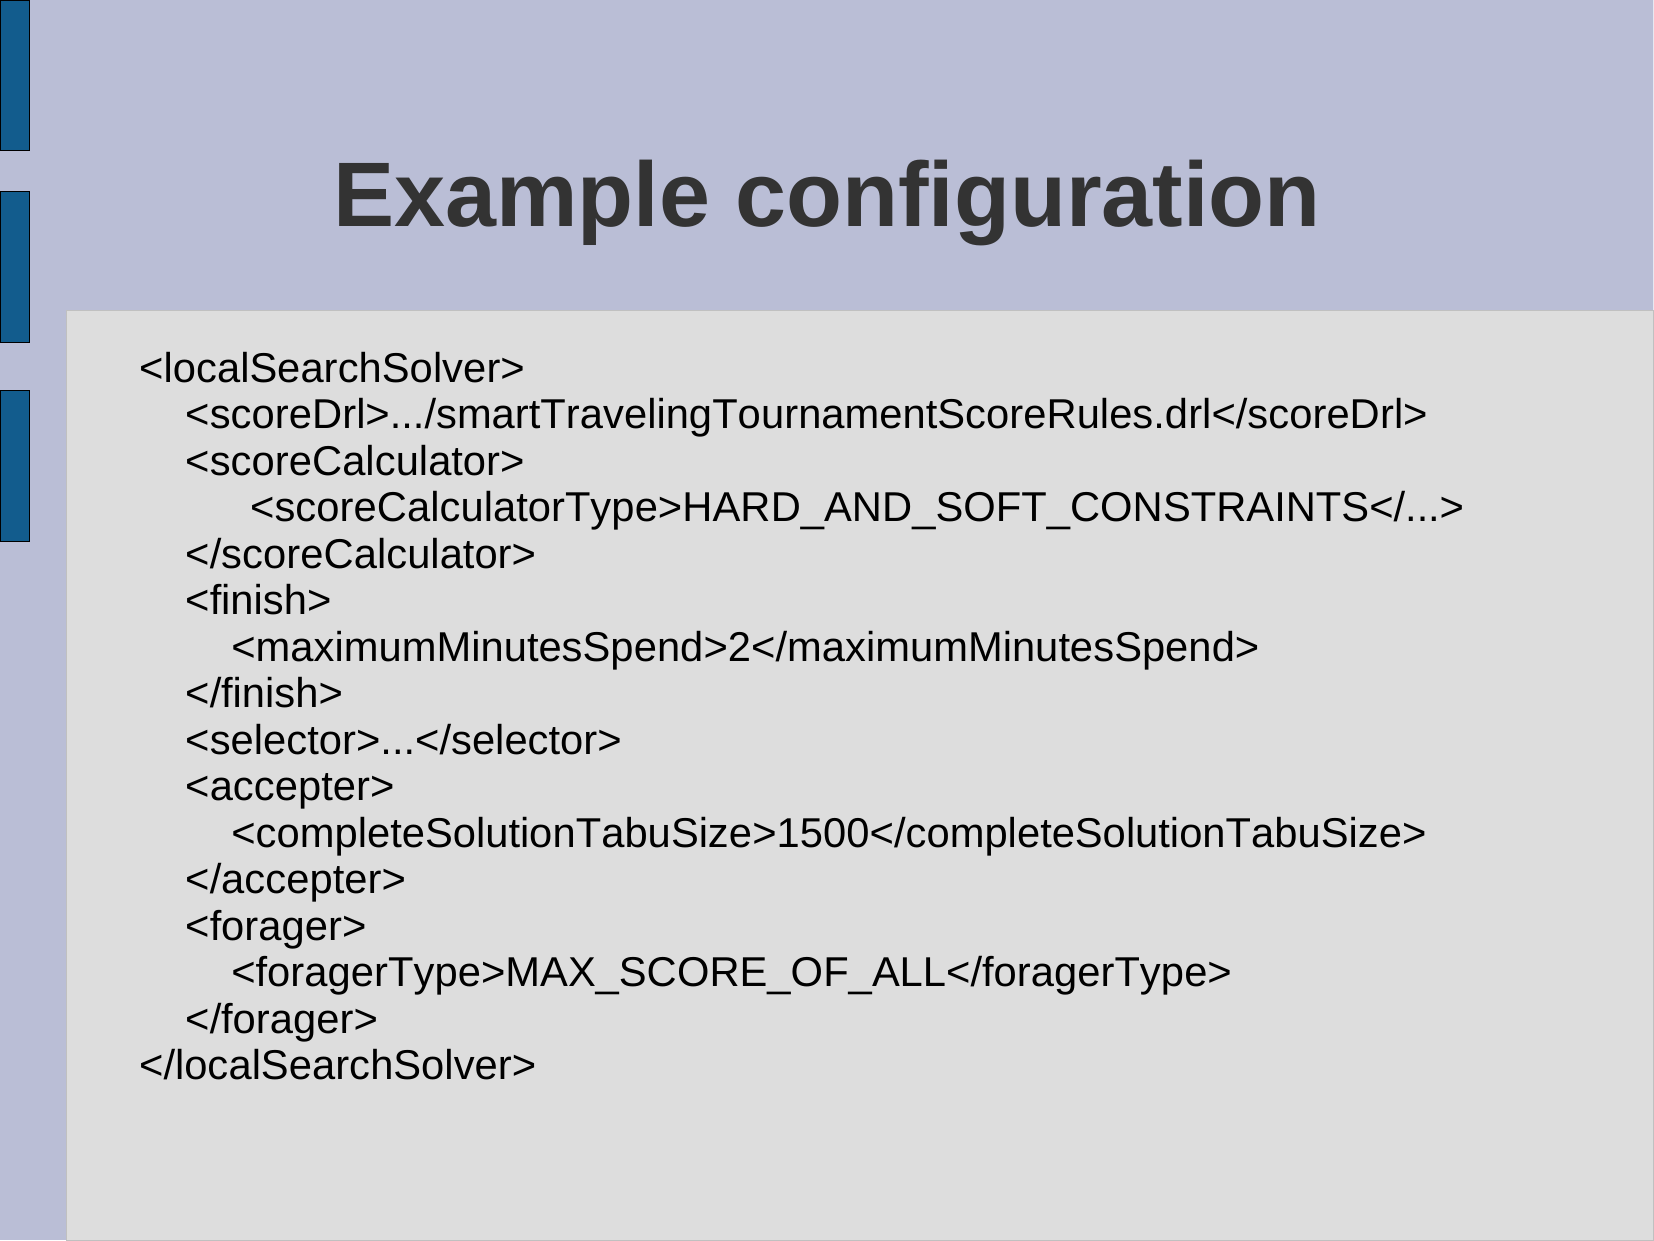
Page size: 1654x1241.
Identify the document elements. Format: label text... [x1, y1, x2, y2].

title Example configuration [121, 91, 1534, 299]
list <localSearchSolver> <scoreDrl>.../smartTravelingTournamentScoreRules.drl</scoreDrl> <scoreCalculator> <scoreCalculatorType>HARD_AND_SOFT_CONSTRAINTS</...> </scoreCalculator> <finish> <maximumMinutesSpend>2</maximumMinutesSpend> </finish> <selector>...</selector> <accepter> <completeSolutionTabuSize>1500</completeSolutionTabuSize> </accepter> <forager> <foragerType>MAX_SCORE_OF_ALL</foragerType> </forager> </localSearchSolver> [121, 344, 1565, 1127]
